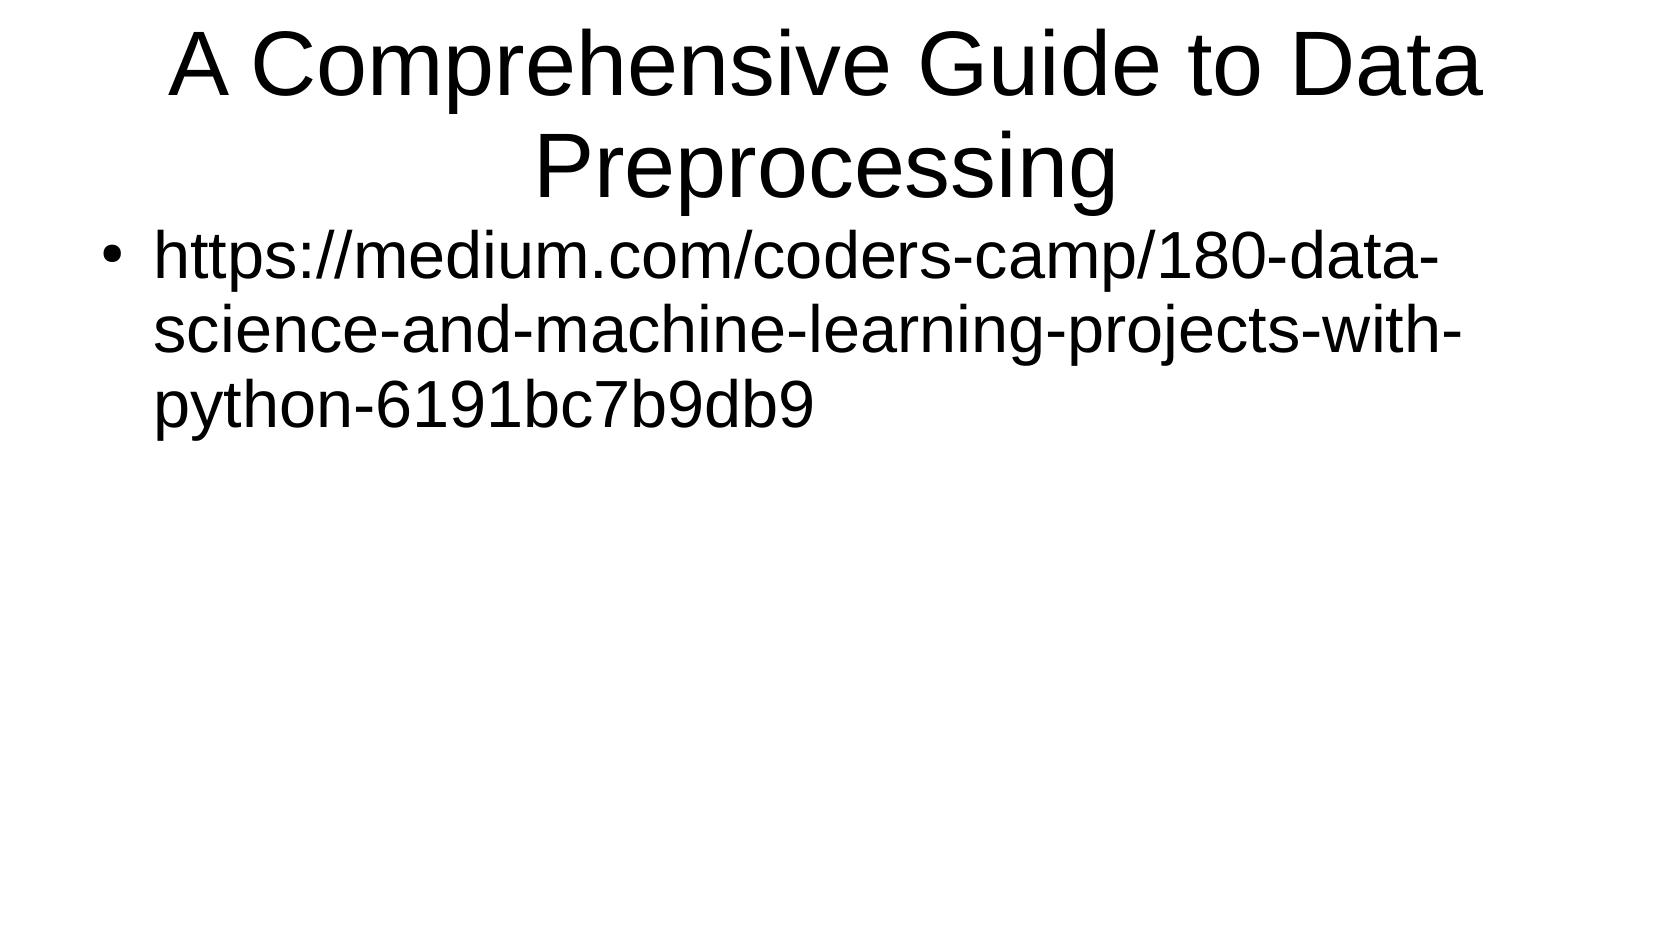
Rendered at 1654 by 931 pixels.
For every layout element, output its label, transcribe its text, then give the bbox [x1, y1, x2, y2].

title A Comprehensive Guide to Data Preprocessing [82, 12, 1571, 217]
list https://medium.com/coders-camp/180-data-science-and-machine-learning-projects-with-python-6191bc7b9db9 [82, 217, 1571, 758]
